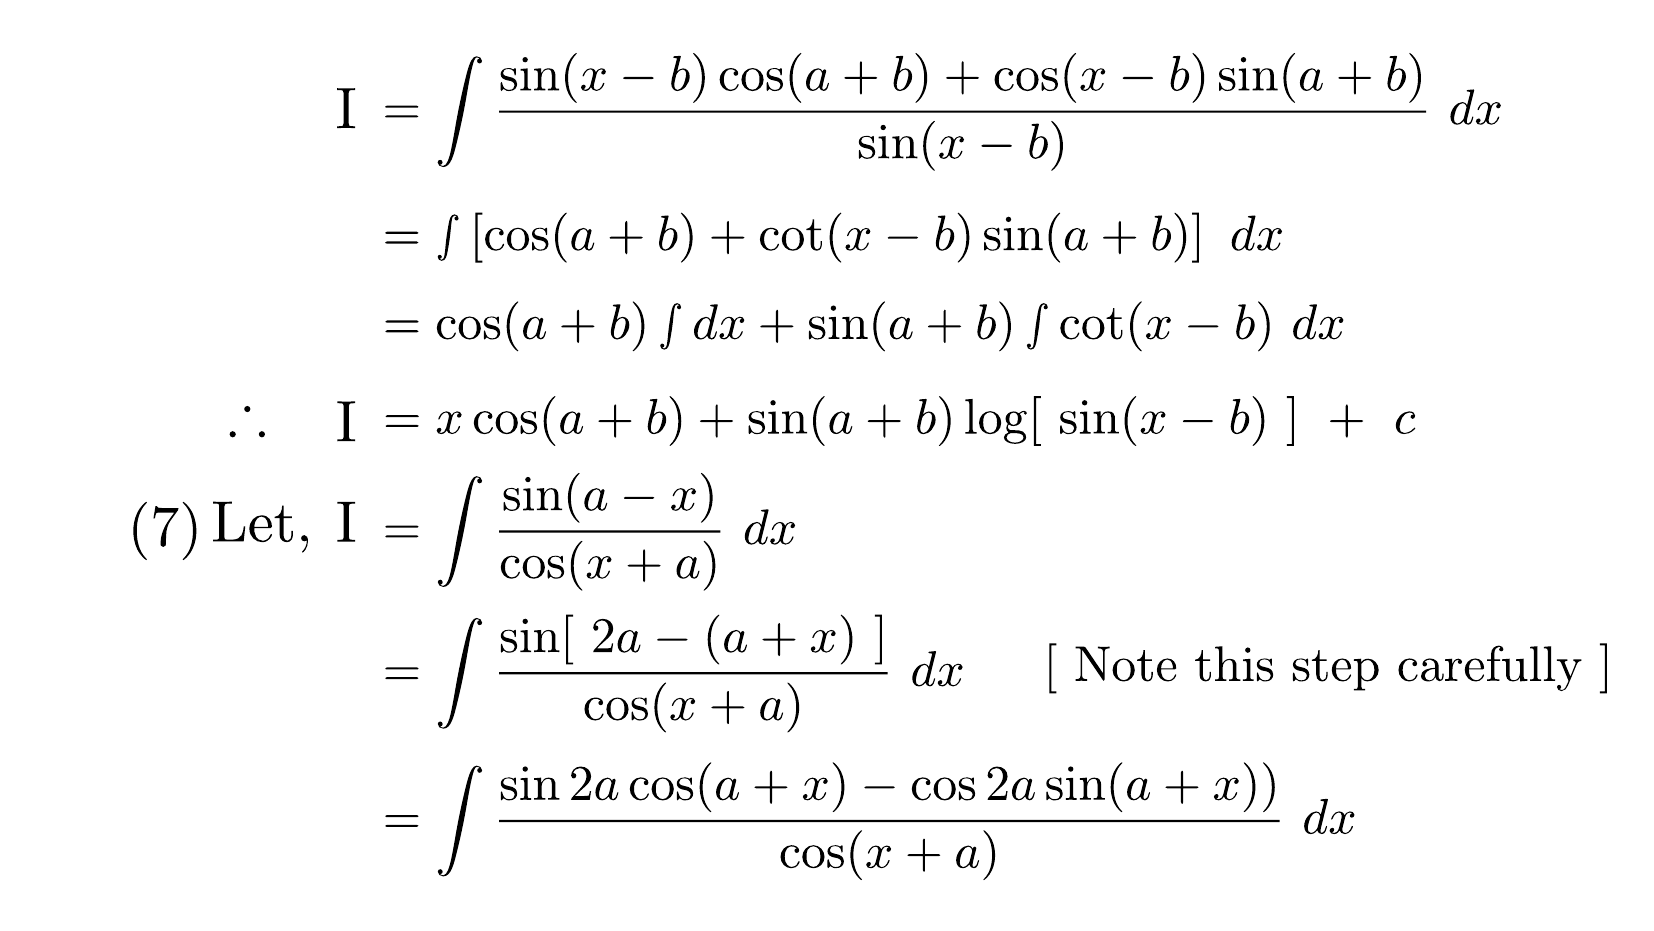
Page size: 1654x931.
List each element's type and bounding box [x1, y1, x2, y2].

text_box [384, 472, 796, 591]
text_box [384, 762, 1355, 881]
text_box [384, 212, 1283, 263]
text_box [337, 501, 356, 542]
text_box [337, 88, 356, 129]
text_box [337, 401, 356, 442]
text_box [385, 396, 1416, 446]
title [47, 37, 1607, 910]
text_box [384, 52, 1501, 171]
text_box [130, 501, 197, 561]
text_box [385, 301, 1344, 352]
text_box [229, 405, 265, 438]
text_box [1045, 643, 1607, 694]
text_box [384, 614, 963, 733]
text_box [213, 501, 308, 553]
